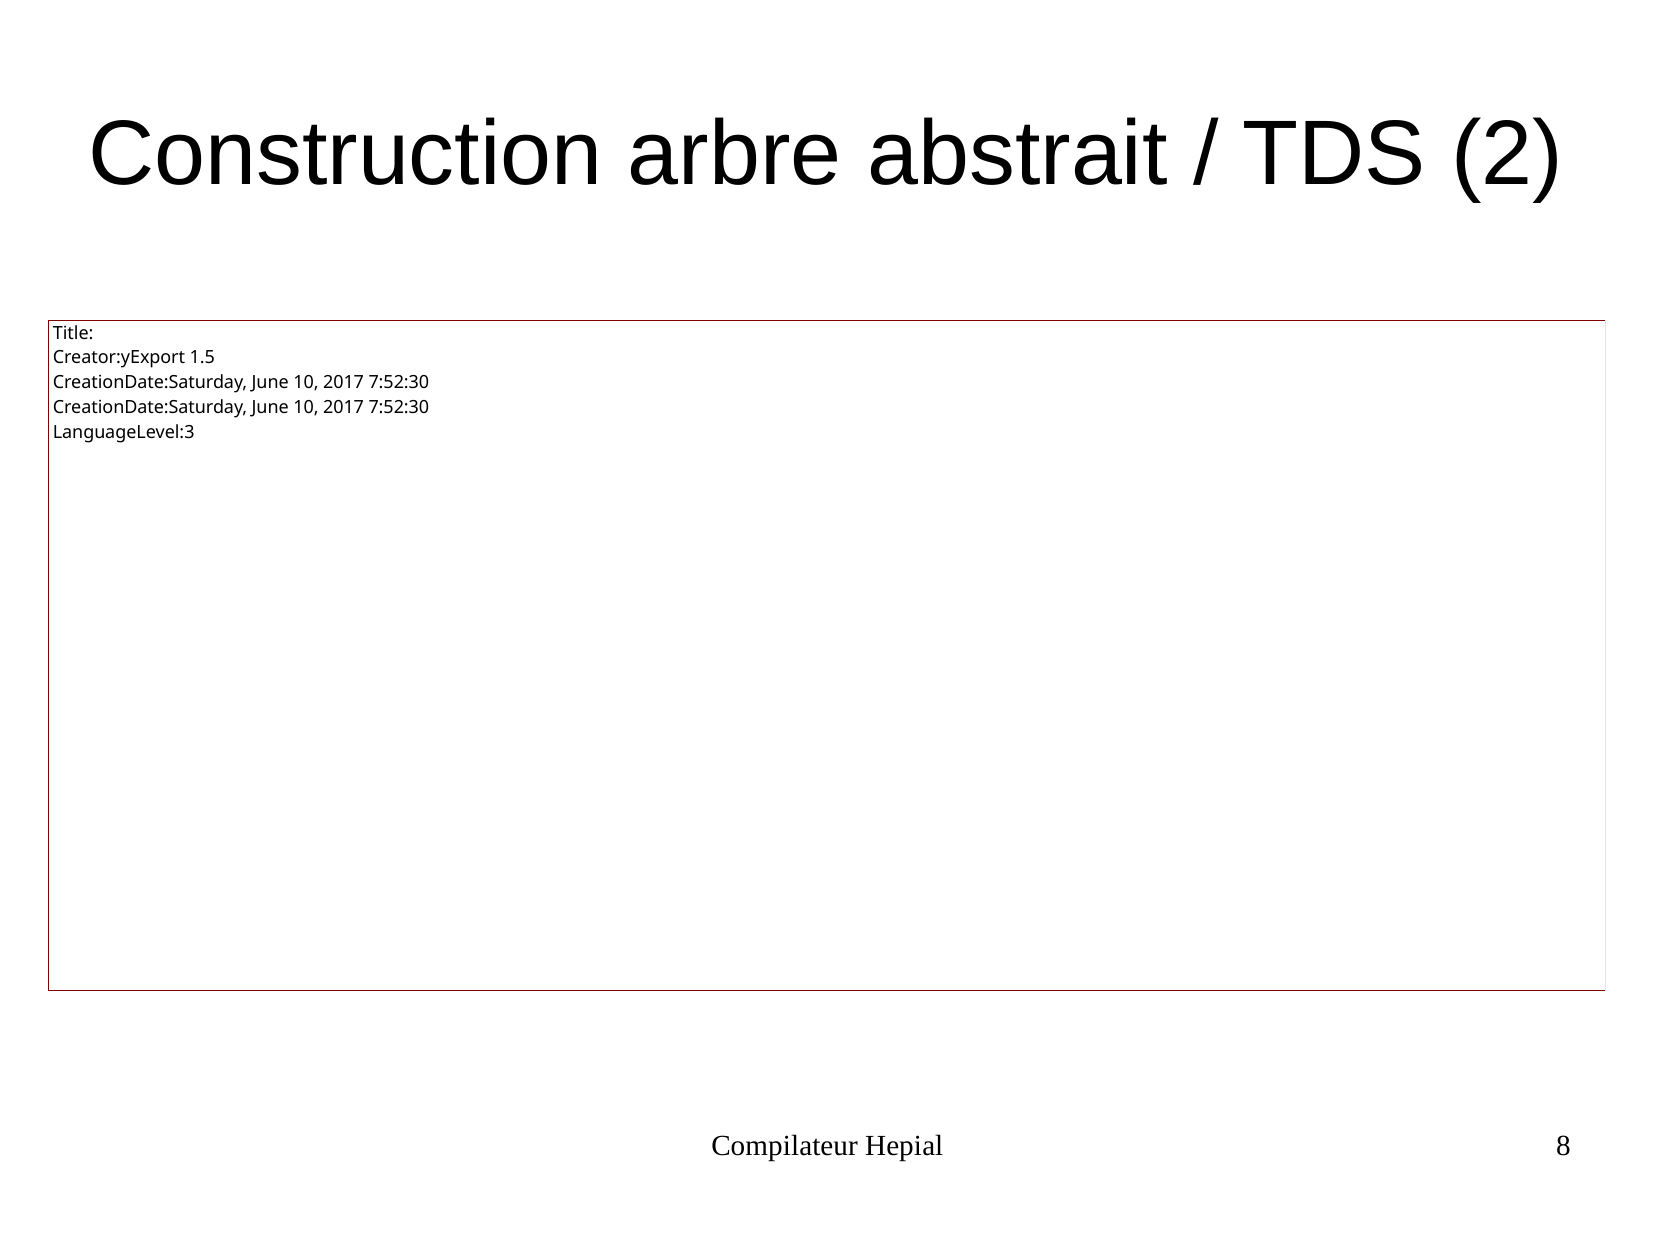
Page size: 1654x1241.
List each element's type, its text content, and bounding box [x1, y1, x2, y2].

title Construction arbre abstrait / TDS (2) [82, 49, 1571, 257]
picture [47, 318, 1606, 991]
